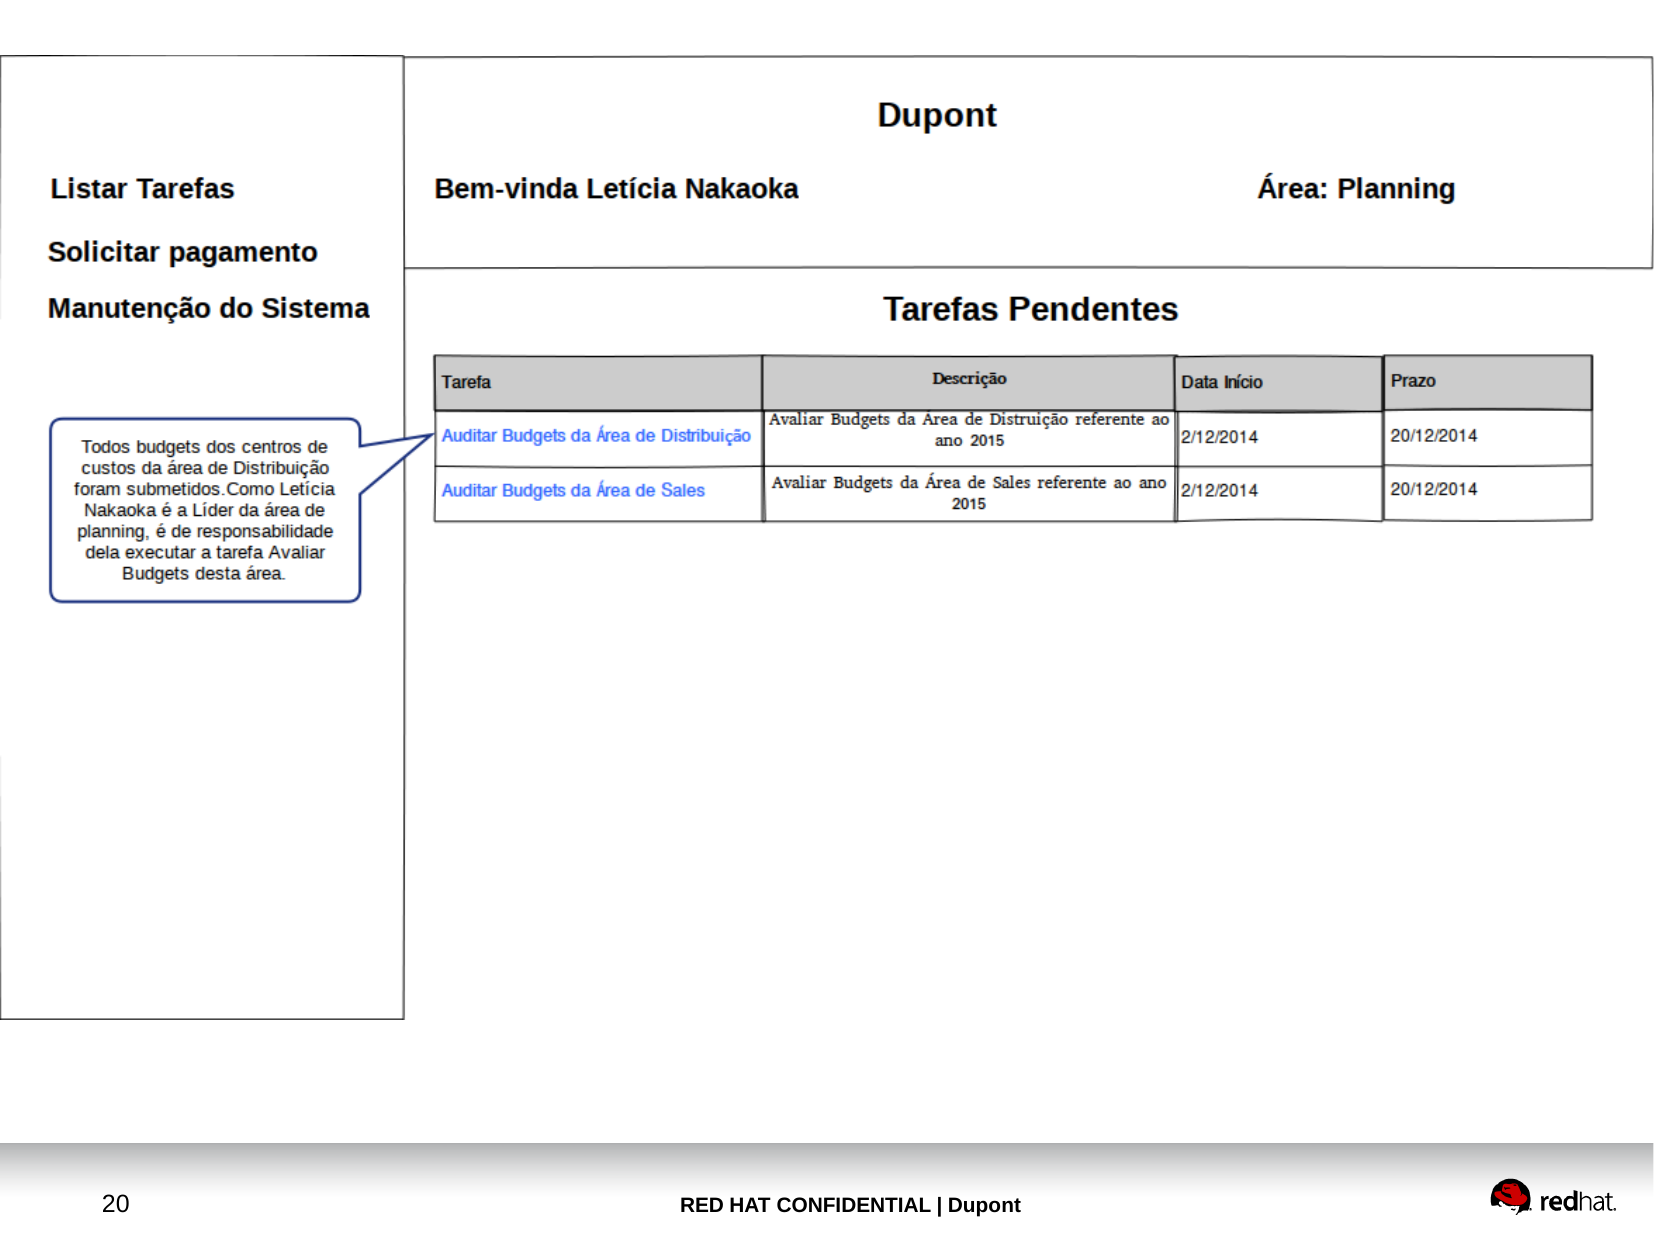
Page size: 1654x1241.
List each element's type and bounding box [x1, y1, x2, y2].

picture [0, 55, 1654, 1021]
picture [0, 1143, 1654, 1241]
